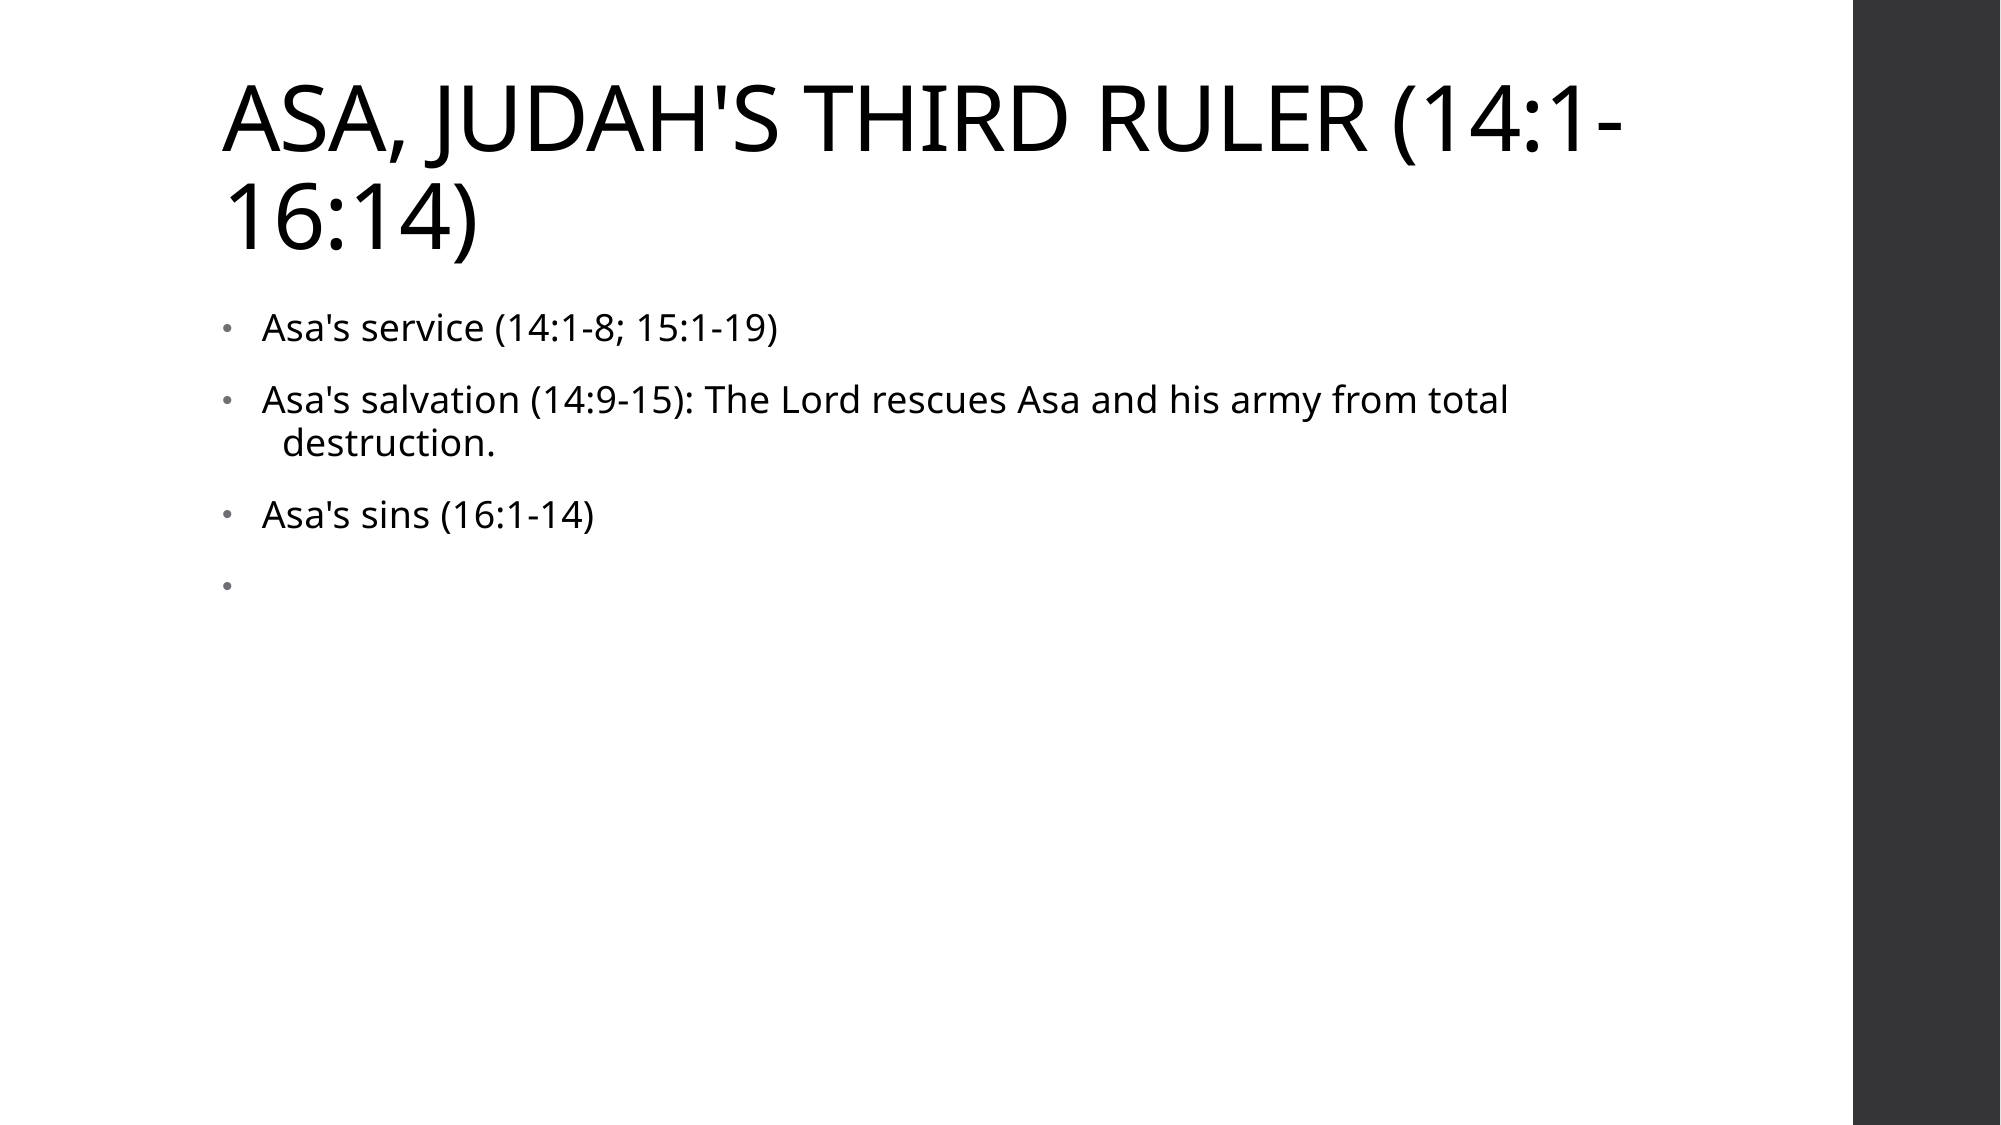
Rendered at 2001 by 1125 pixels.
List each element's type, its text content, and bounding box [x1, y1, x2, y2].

list Asa's service (14:1-8; 15:1-19) Asa's salvation (14:9-15): The Lord rescues Asa and his army from total destruction. Asa's sins (16:1-14) [206, 299, 1617, 1014]
title ASA, JUDAH'S THIRD RULER (14:1-16:14) [206, 60, 1797, 278]
